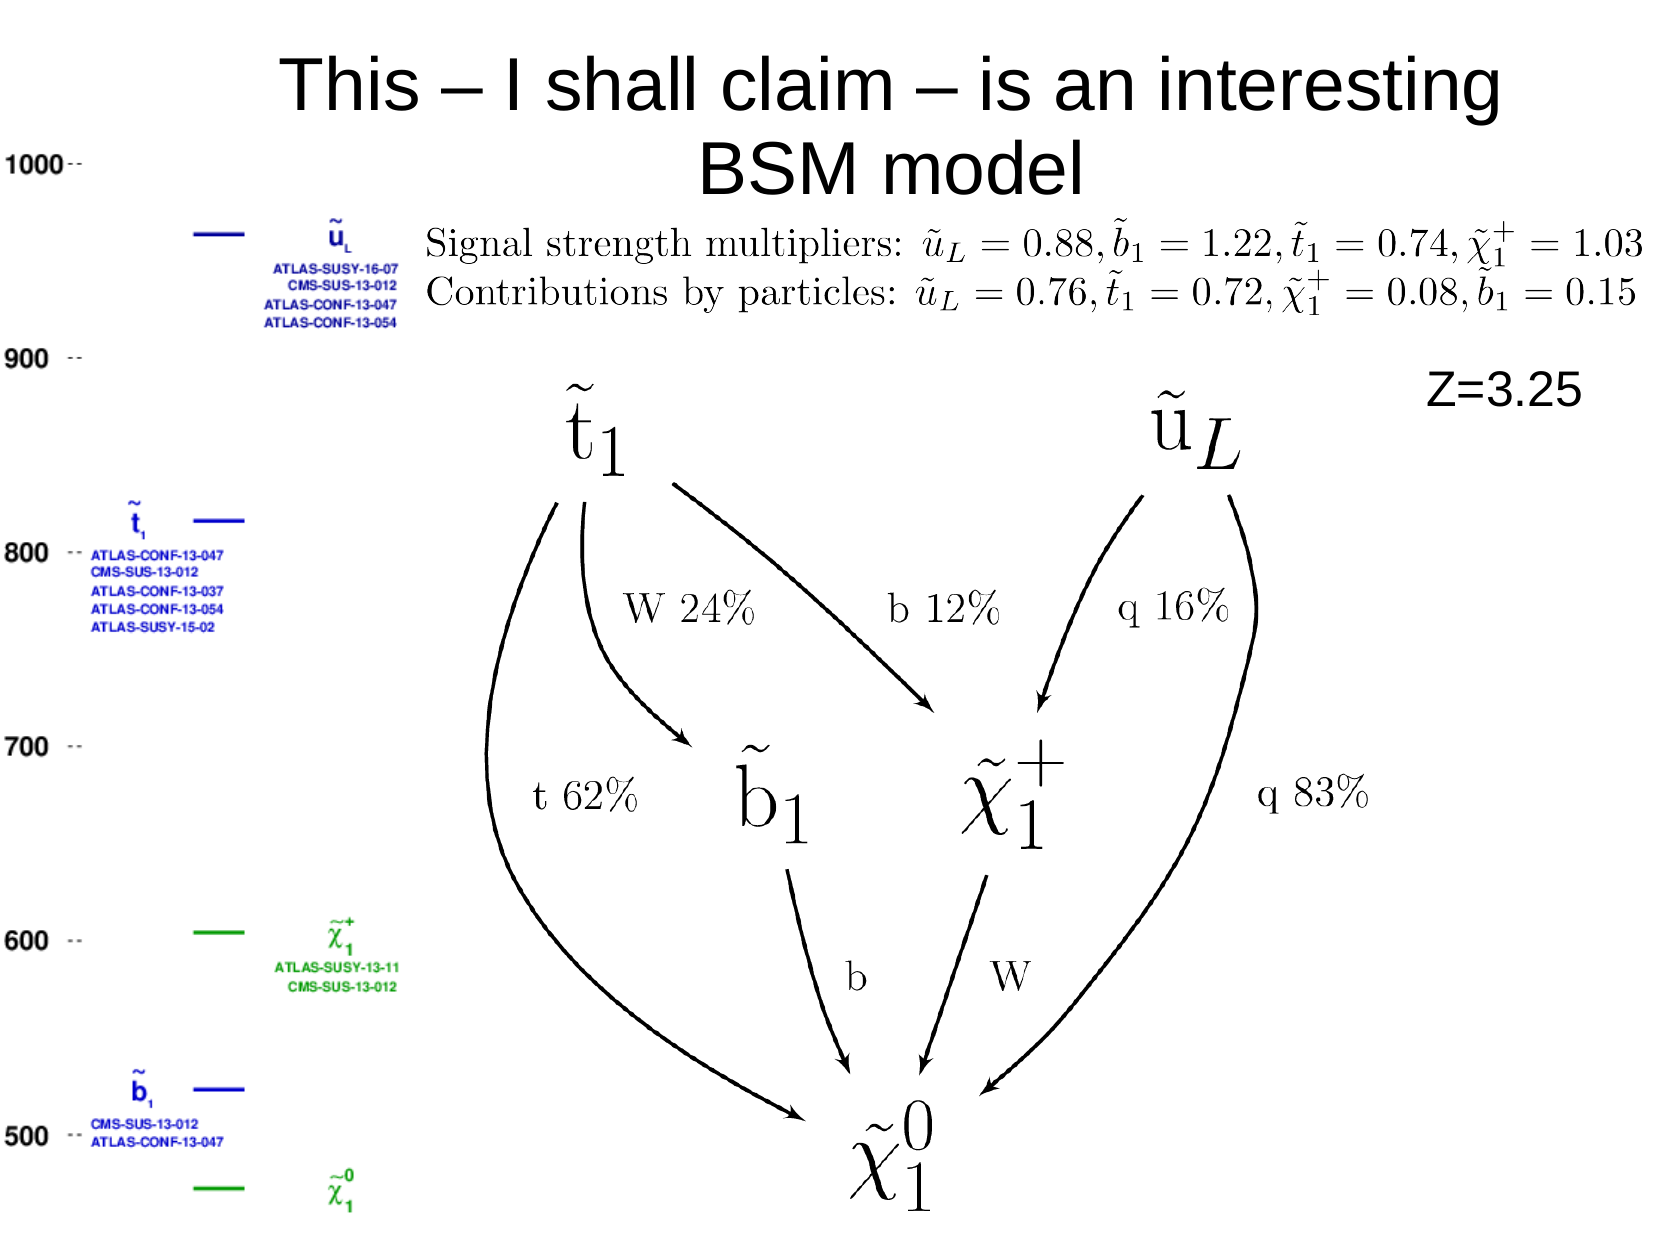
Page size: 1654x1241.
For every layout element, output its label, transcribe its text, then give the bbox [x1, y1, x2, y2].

picture [449, 371, 1382, 1223]
picture [0, 141, 403, 1241]
text_box Z=3.25 [1411, 354, 1625, 425]
text_box This – I shall claim – is an interesting BSM model [212, 35, 1571, 219]
picture [427, 218, 1642, 315]
